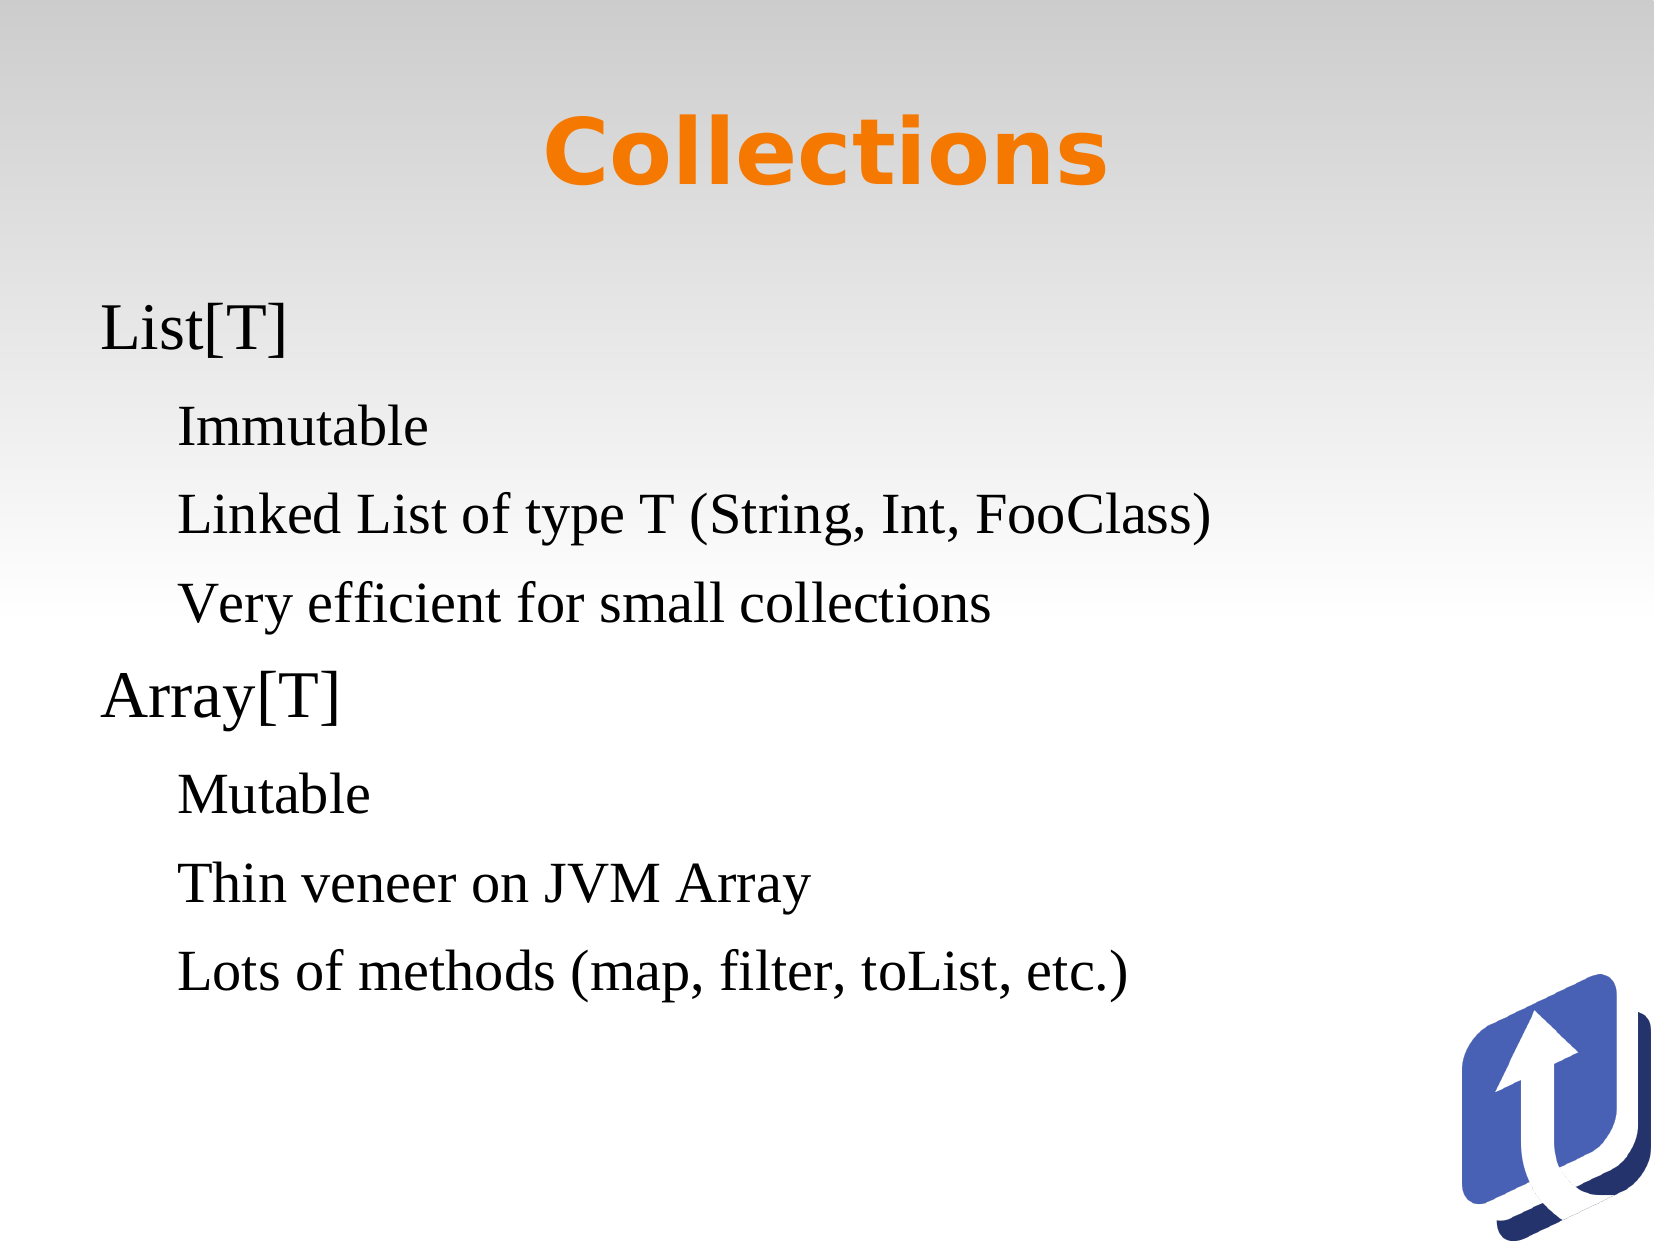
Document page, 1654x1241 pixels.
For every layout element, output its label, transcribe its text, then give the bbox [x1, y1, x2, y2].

list List[T] Immutable Linked List of type T (String, Int, FooClass) Very efficient for small collections Array[T] Mutable Thin veneer on JVM Array Lots of methods (map, filter, toList, etc.) [82, 290, 1571, 1094]
title Collections [82, 49, 1571, 257]
picture [1462, 974, 1651, 1241]
